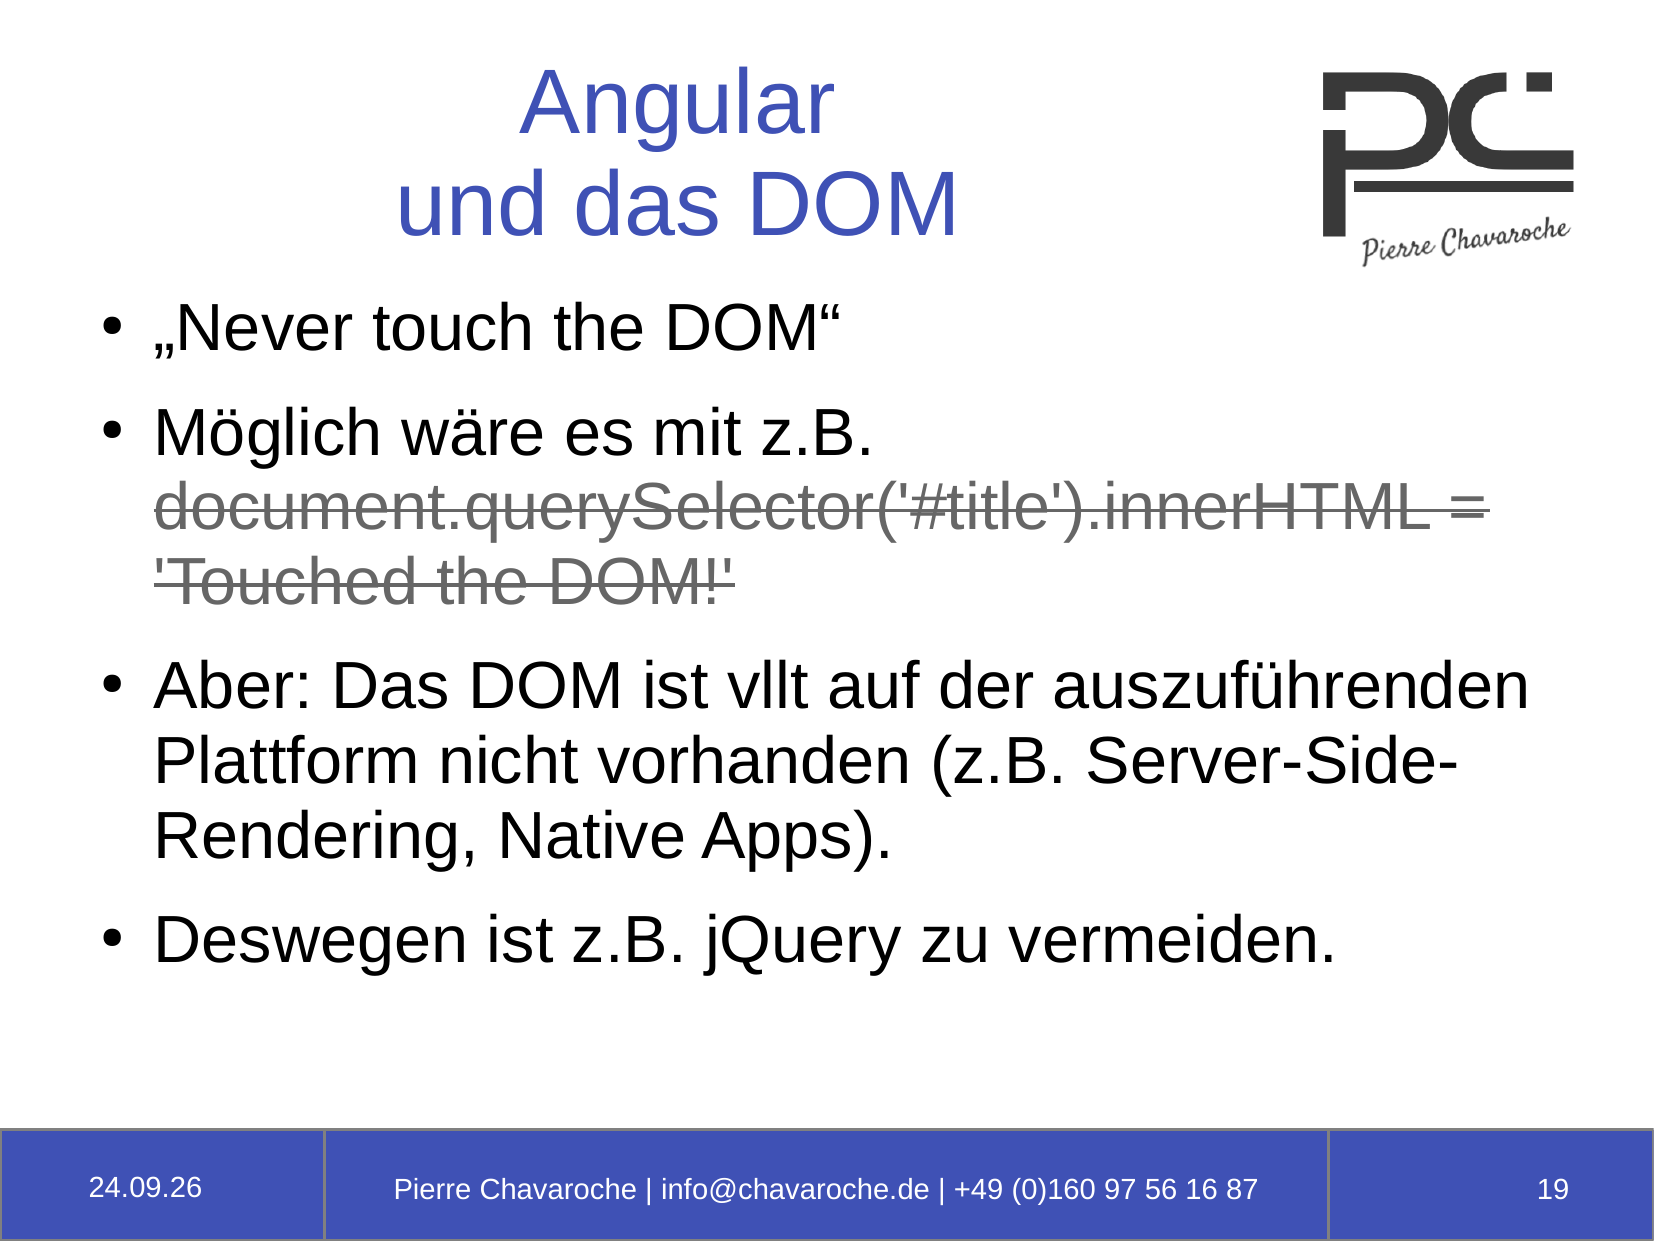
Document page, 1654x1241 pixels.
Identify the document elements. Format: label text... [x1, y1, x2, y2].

picture [1307, 29, 1589, 311]
title Angular und das DOM [82, 49, 1300, 257]
list „Never touch the DOM“ Möglich wäre es mit z.B. document.querySelector('#title').innerHTML = 'Touched the DOM!' Aber: Das DOM ist vllt auf der auszuführenden Plattform nicht vorhanden (z.B. Server-Side-Rendering, Native Apps). Deswegen ist z.B. jQuery zu vermeiden. [82, 290, 1571, 1109]
